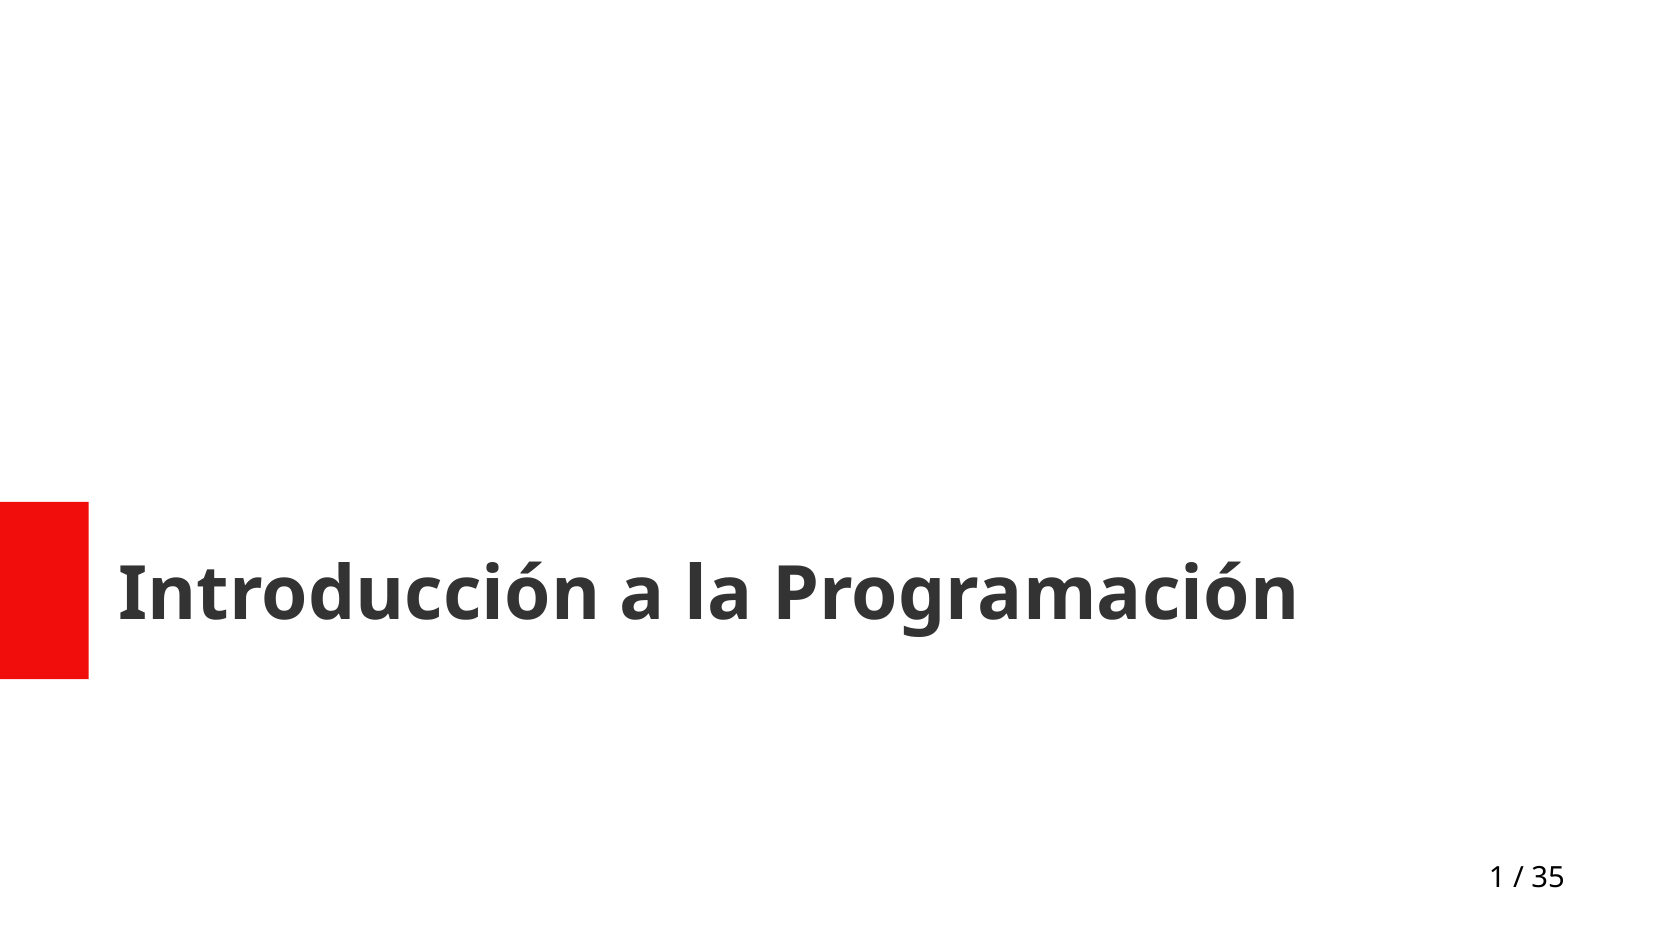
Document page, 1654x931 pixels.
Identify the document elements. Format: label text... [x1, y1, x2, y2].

title Introducción a la Programación [118, 501, 1536, 680]
